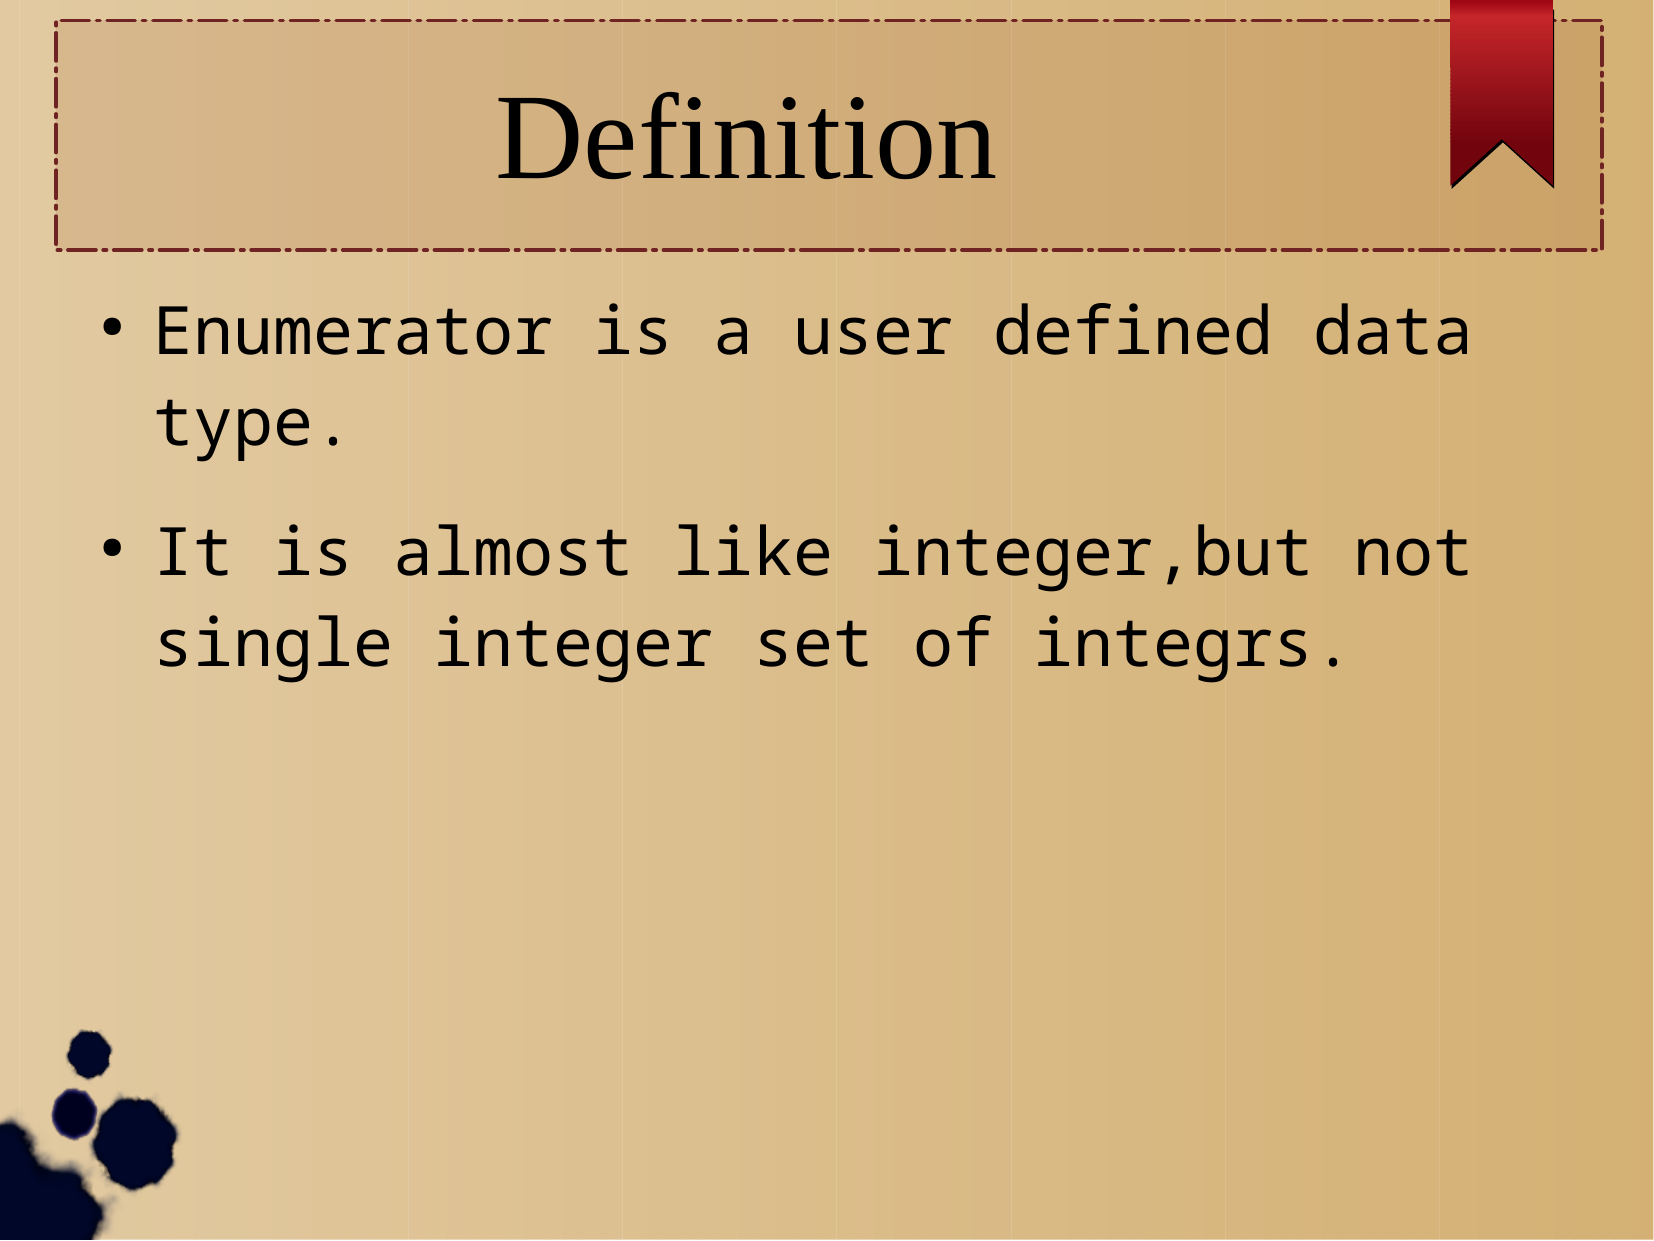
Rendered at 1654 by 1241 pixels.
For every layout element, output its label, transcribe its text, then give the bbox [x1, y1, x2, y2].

title Definition [82, 47, 1412, 229]
list Enumerator is a user defined data type. It is almost like integer,but not single integer set of integrs. [82, 283, 1571, 1003]
